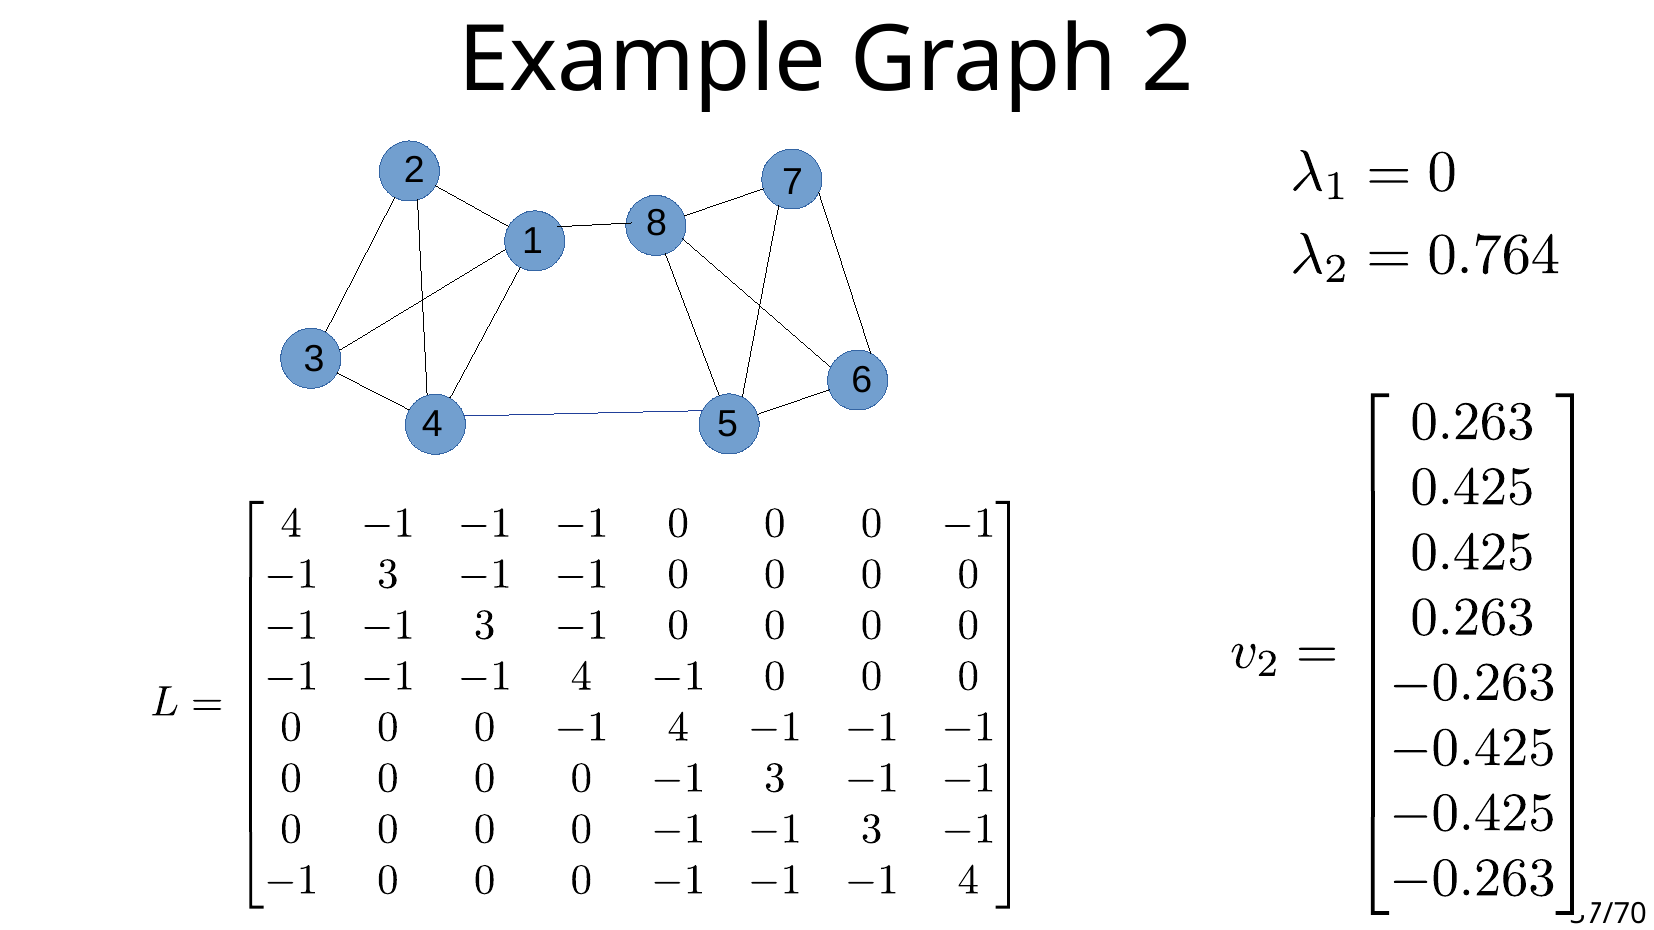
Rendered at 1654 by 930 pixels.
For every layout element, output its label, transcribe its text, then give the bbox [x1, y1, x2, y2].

text_box [280, 338, 288, 378]
text_box 3 [288, 330, 340, 388]
text_box 6 [836, 351, 887, 409]
text_box [818, 164, 822, 192]
text_box [379, 148, 389, 193]
text_box [761, 162, 767, 196]
title Example Graph 2 [82, 0, 1571, 120]
text_box 2 [389, 141, 440, 199]
text_box 8 [631, 194, 682, 252]
text_box [558, 227, 565, 260]
text_box 7 [767, 153, 818, 210]
text_box [1290, 232, 1561, 282]
text_box [1290, 150, 1457, 200]
text_box [1230, 393, 1592, 916]
text_box 1 [507, 212, 558, 270]
text_box [682, 210, 686, 241]
text_box [641, 252, 670, 256]
text_box [827, 359, 836, 401]
text_box [753, 405, 760, 442]
text_box [150, 500, 1024, 909]
text_box [458, 404, 466, 444]
text_box [625, 224, 631, 243]
text_box 5 [702, 395, 753, 453]
text_box 4 [407, 395, 458, 453]
text_box [626, 208, 631, 223]
text_box [776, 149, 807, 153]
